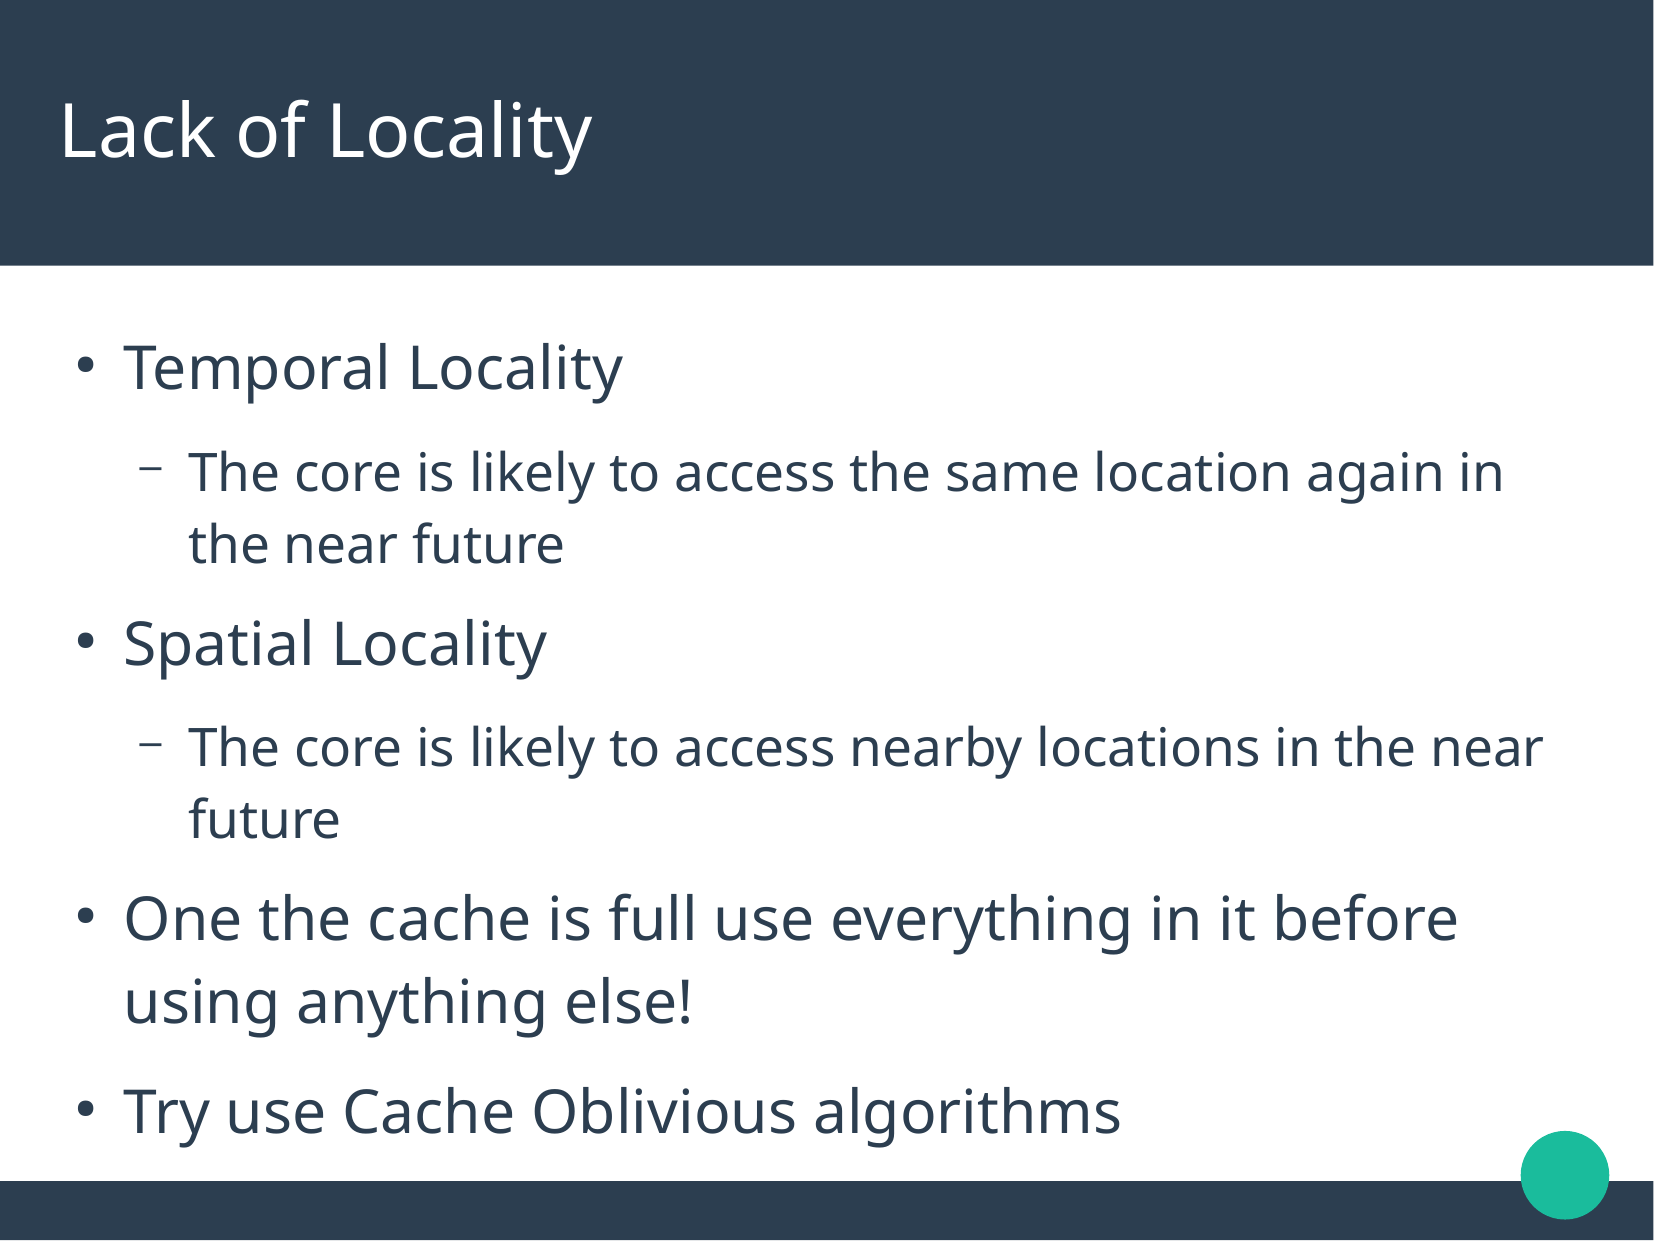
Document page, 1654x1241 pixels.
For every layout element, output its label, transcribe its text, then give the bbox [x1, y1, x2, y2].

list Temporal Locality The core is likely to access the same location again in the near future Spatial Locality The core is likely to access nearby locations in the near future One the cache is full use everything in it before using anything else! Try use Cache Oblivious algorithms [59, 324, 1595, 1152]
title Lack of Locality [59, 49, 1595, 207]
